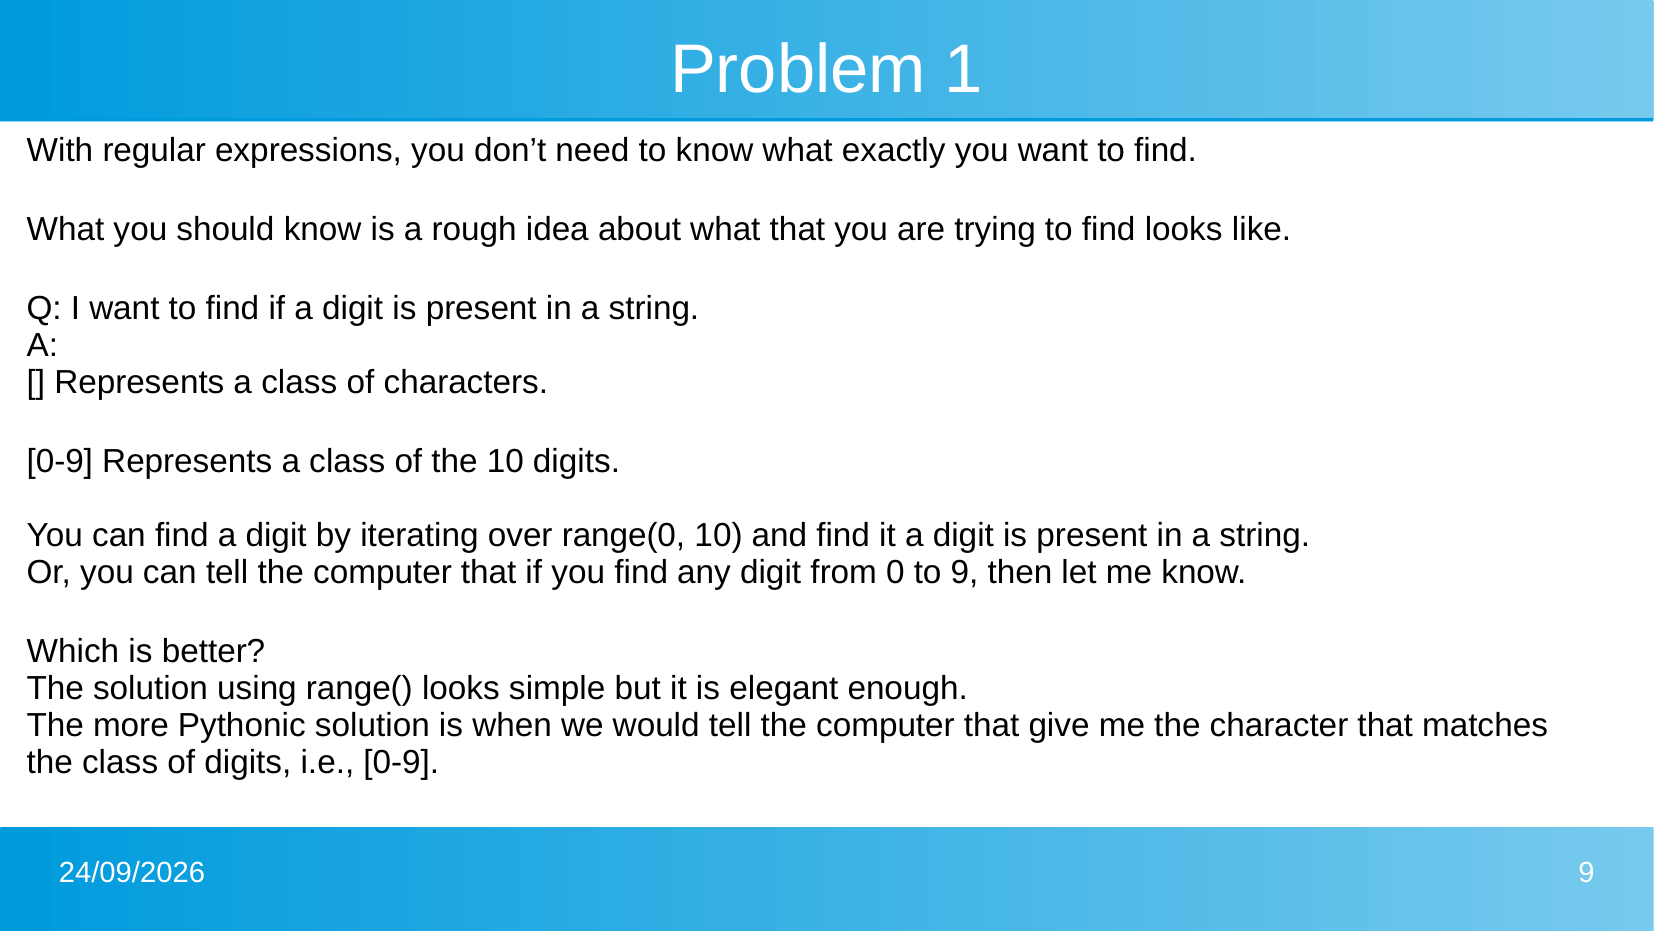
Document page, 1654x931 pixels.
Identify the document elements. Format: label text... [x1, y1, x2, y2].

title Problem 1 [59, 29, 1595, 108]
text_box With regular expressions, you don’t need to know what exactly you want to find. What you should know is a rough idea about what that you are trying to find looks like. Q: I want to find if a digit is present in a string. A: [] Represents a class of characters. [0-9] Represents a class of the 10 digits. You can find a digit by iterating over range(0, 10) and find it a digit is present in a string. Or, you can tell the computer that if you find any digit from 0 to 9, then let me know. Which is better? The solution using range() looks simple but it is elegant enough. The more Pythonic solution is when we would tell the computer that give me the character that matches the class of digits, i.e., [0-9]. [11, 124, 1607, 789]
